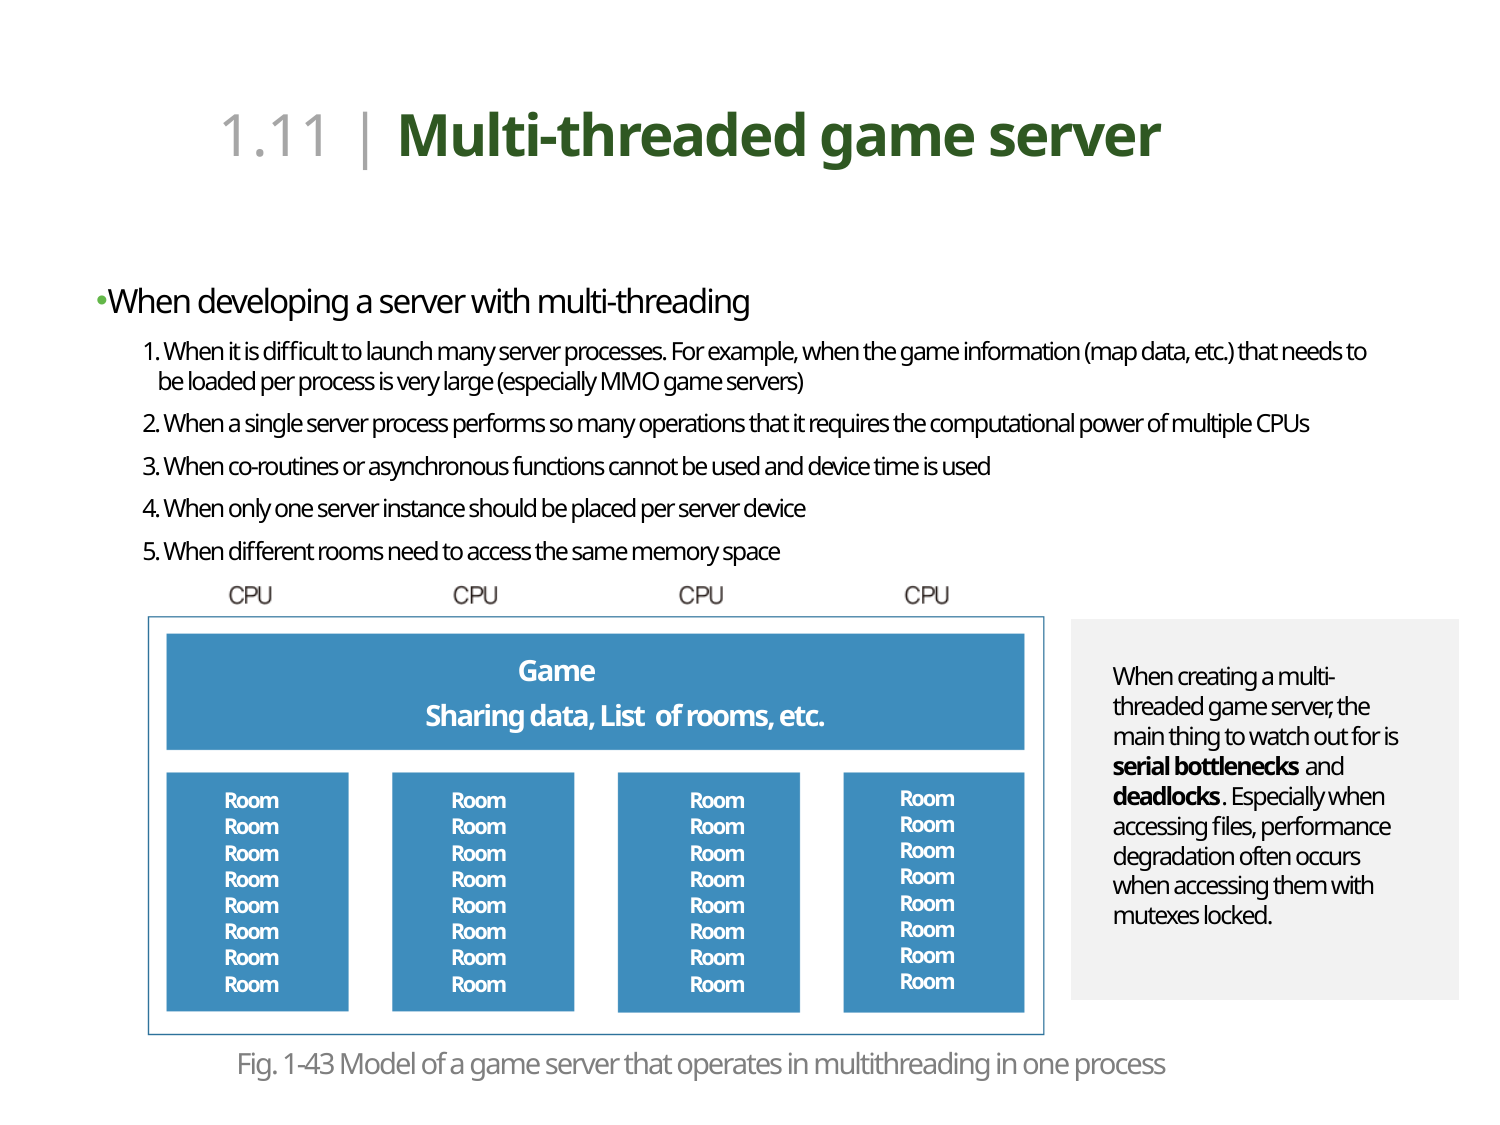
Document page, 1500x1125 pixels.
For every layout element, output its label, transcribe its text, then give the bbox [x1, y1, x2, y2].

text_box Room Room Room Room Room Room Room Room [881, 776, 974, 1004]
text_box Fig. 1-43 Model of a game server that operates in multithreading in one process [221, 1038, 1148, 1089]
picture [143, 580, 1052, 1039]
text_box 1. When it is difficult to launch many server processes. For example, when the game information (map data, etc.) that needs to be loaded per process is very large (especially MMO game servers) 2. When a single server process performs so many operations that it requires the computational power of multiple CPUs 3. When co-routines or asynchronous functions cannot be used and device time is used 4. When only one server instance should be placed per server device 5. When different rooms need to access the same memory space [127, 327, 1400, 576]
text_box Sharing data, List of rooms, etc. [410, 689, 882, 741]
text_box [1071, 619, 1459, 1000]
text_box Game server [502, 644, 693, 689]
text_box When creating a multi-threaded game server, the main thing to watch out for is serial bottlenecks and deadlocks. Especially when accessing files, performance degradation often occurs when accessing them with mutexes locked. [1097, 653, 1434, 911]
text_box Room Room Room Room Room Room Room Room [205, 779, 298, 1007]
text_box 1.11 | Multi-threaded game server [165, 89, 1216, 176]
text_box Room Room Room Room Room Room Room Room [432, 779, 526, 1007]
text_box Room Room Room Room Room Room Room Room [671, 779, 764, 1007]
text_box When developing a server with multi-threading [81, 252, 1422, 323]
